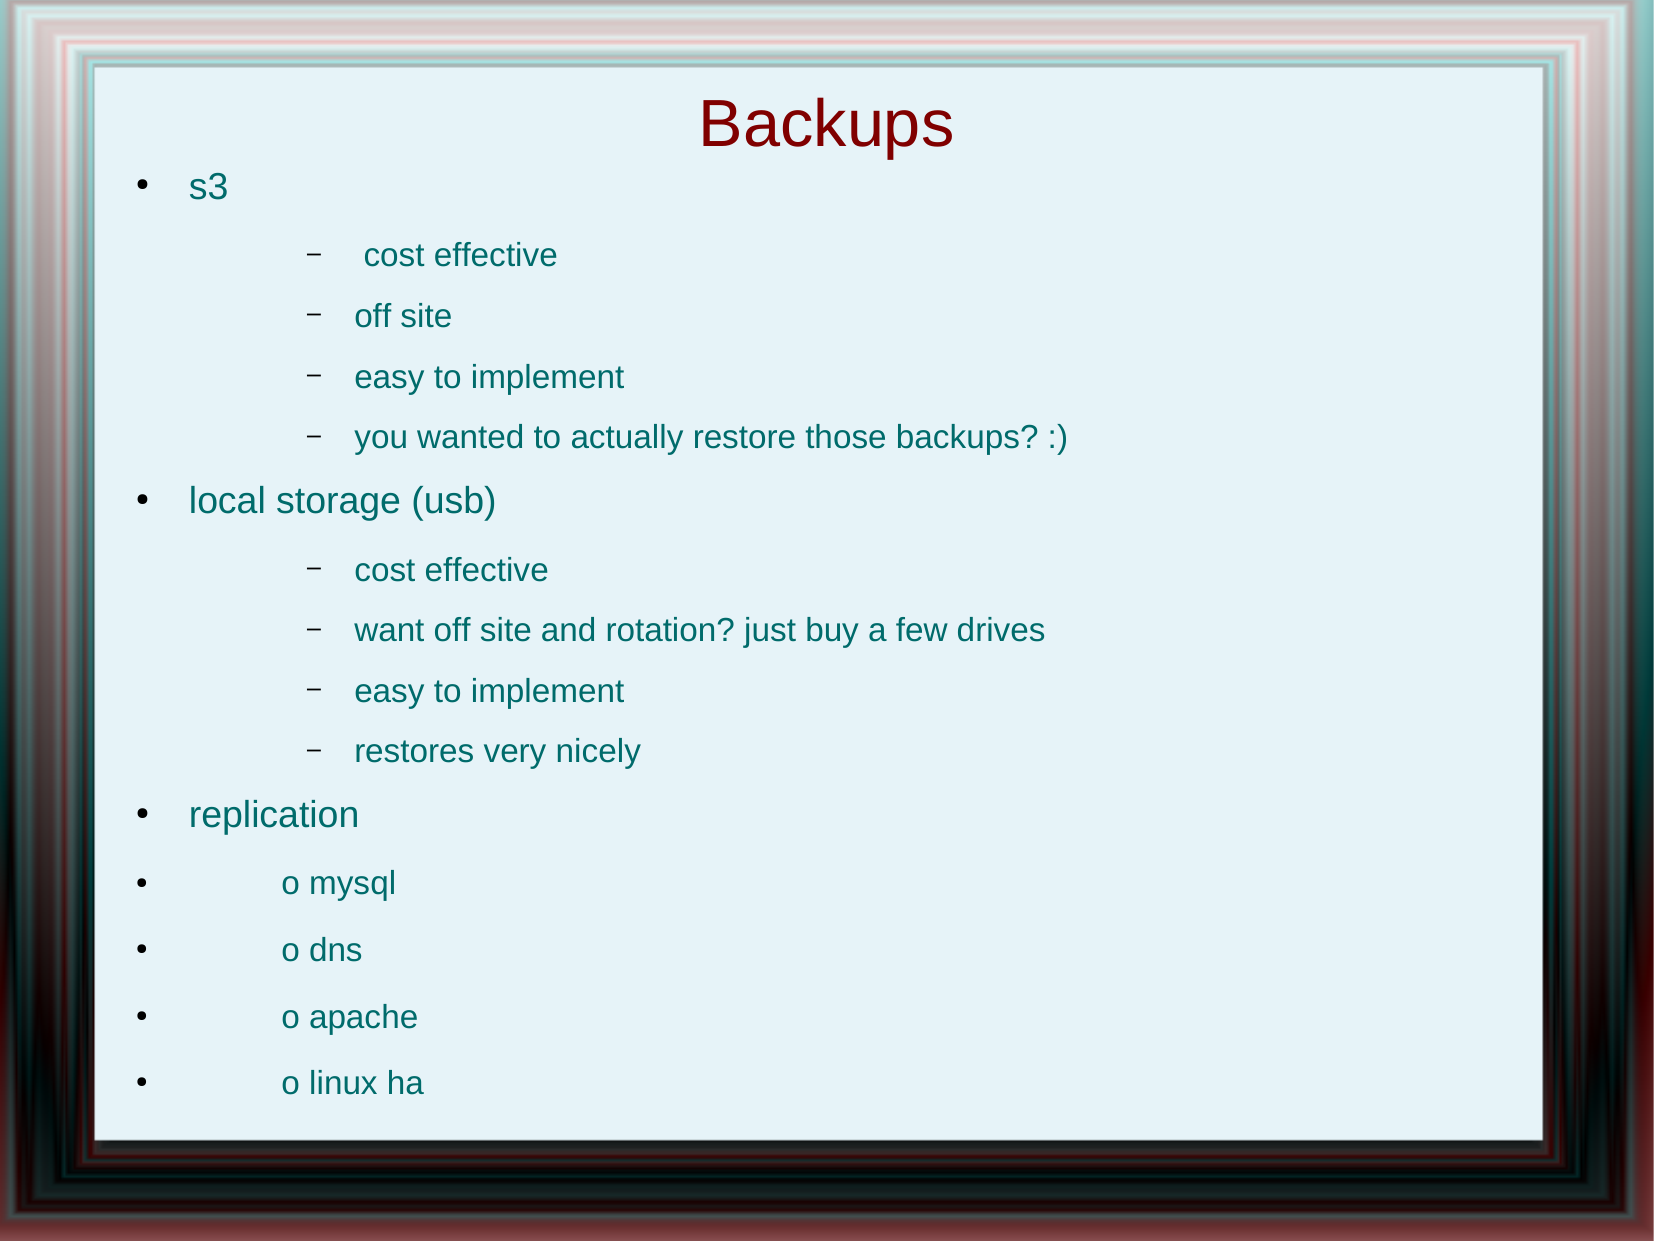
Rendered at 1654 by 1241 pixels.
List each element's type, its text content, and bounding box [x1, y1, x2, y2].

title Backups [118, 85, 1536, 161]
picture [0, 0, 1654, 1241]
list s3 cost effective off site easy to implement you wanted to actually restore those backups? :) local storage (usb) cost effective want off site and rotation? just buy a few drives easy to implement restores very nicely replication o mysql o dns o apache o linux ha [118, 165, 1506, 1102]
